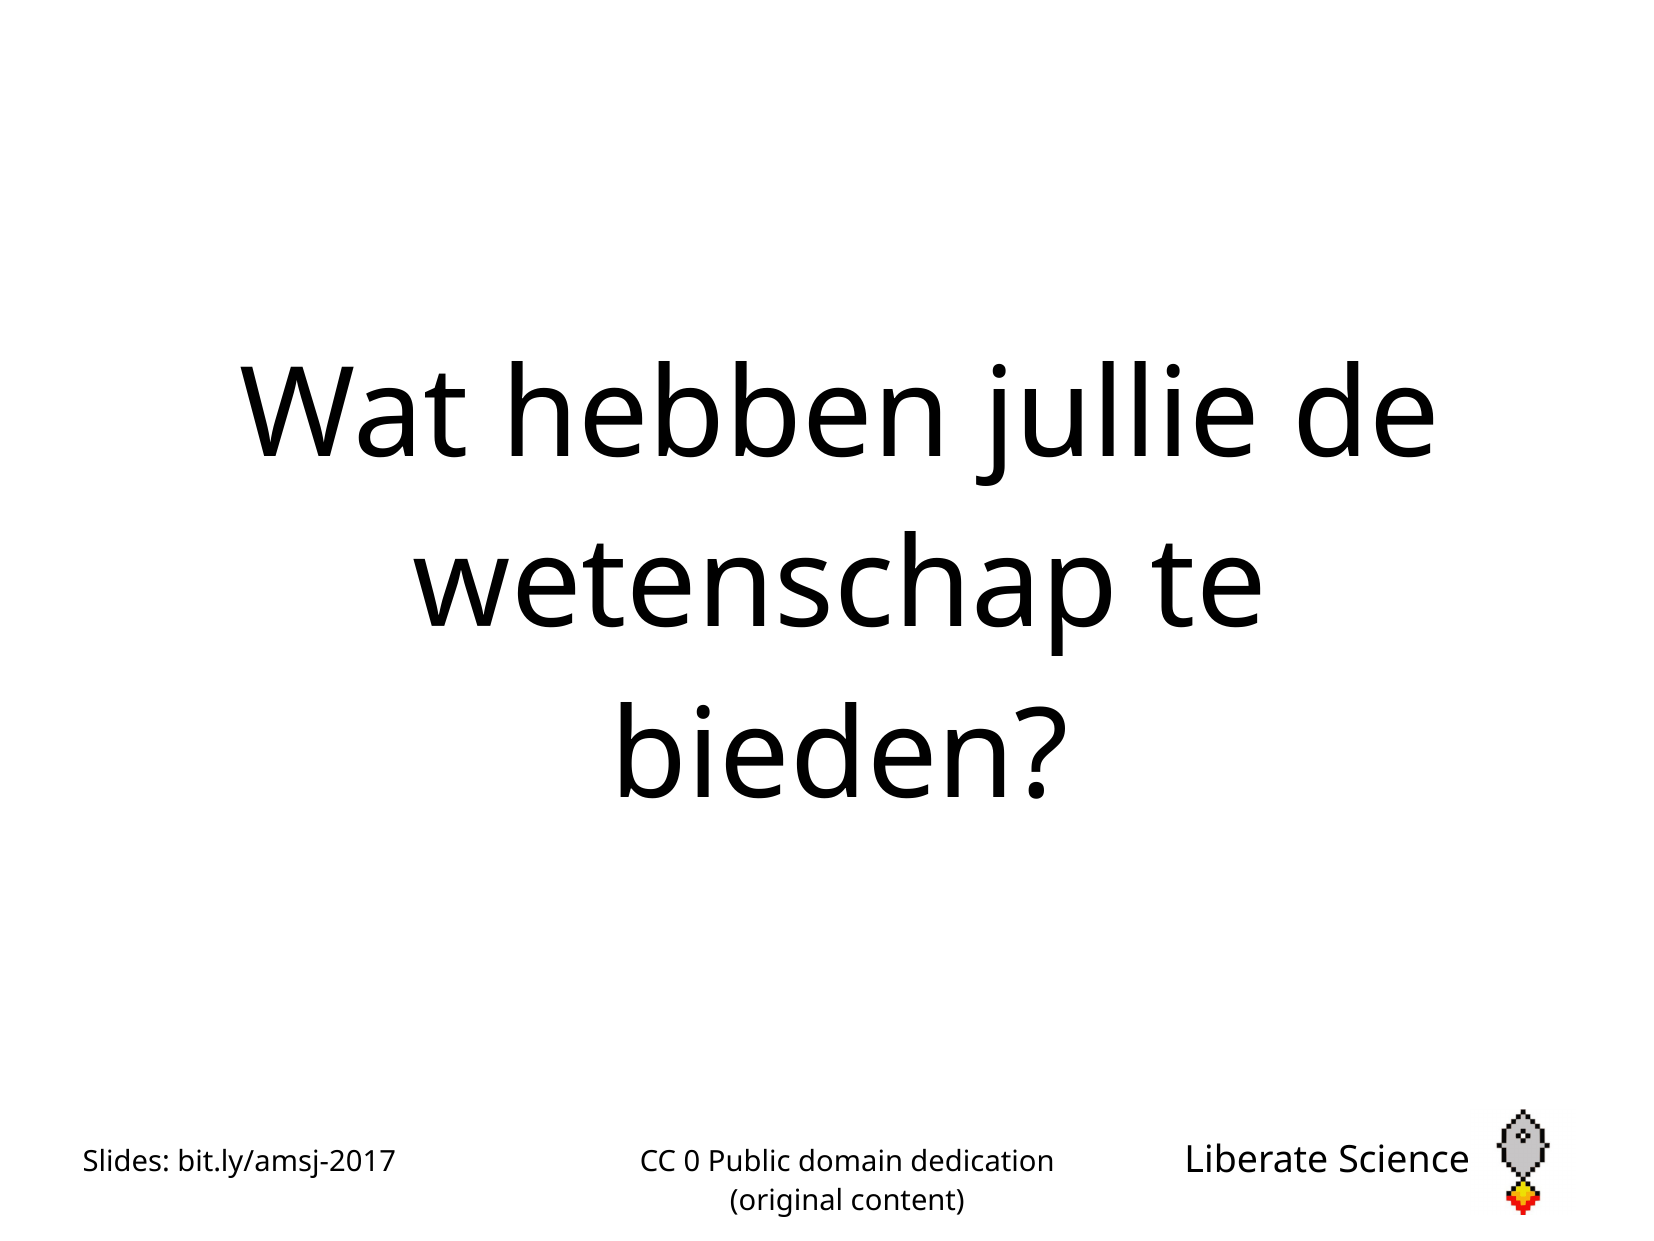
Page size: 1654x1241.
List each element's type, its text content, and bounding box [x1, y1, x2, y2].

picture [1470, 1109, 1576, 1215]
text_box Wat hebben jullie de wetenschap te bieden? [195, 315, 1486, 780]
